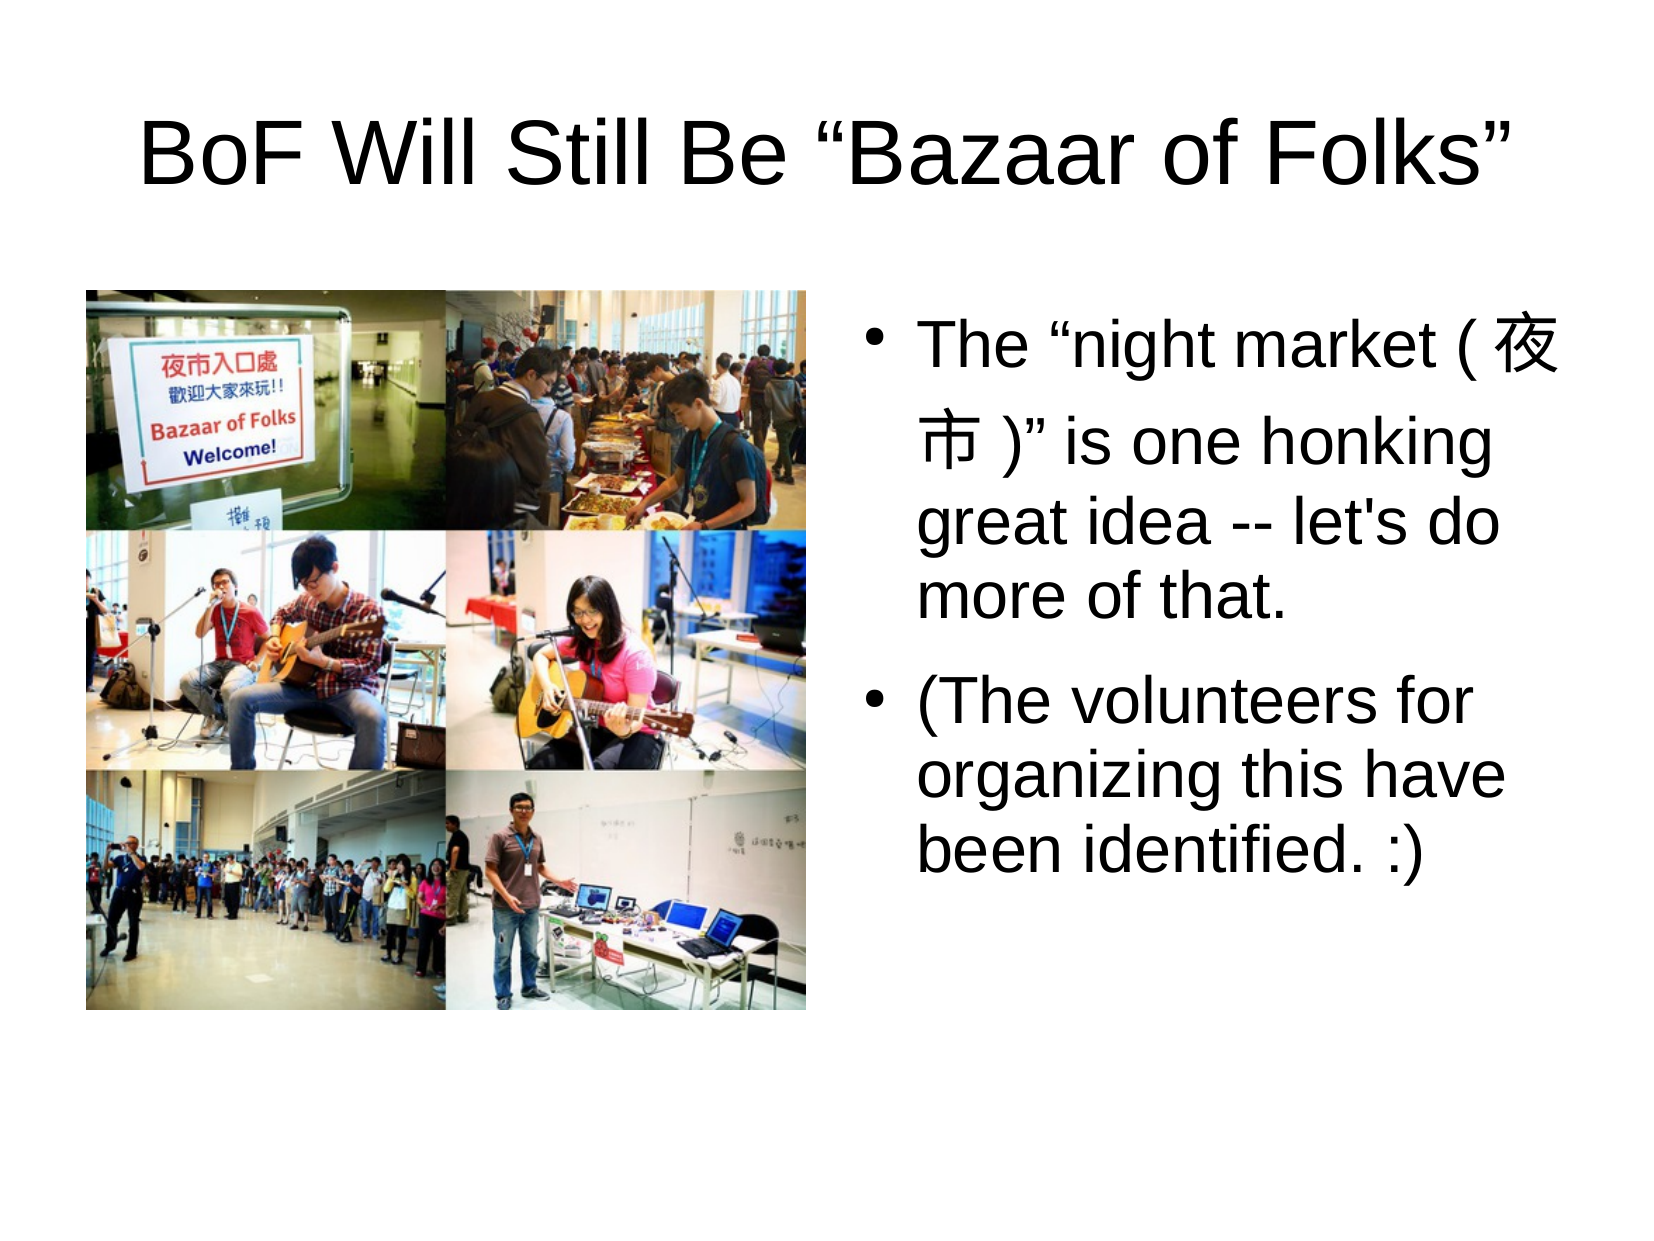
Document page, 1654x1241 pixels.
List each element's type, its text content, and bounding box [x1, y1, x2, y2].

list The “night market (夜市)” is one honking great idea -- let's do more of that. (The volunteers for organizing this have been identified. :) [845, 290, 1572, 1010]
picture [86, 290, 806, 1010]
title BoF Will Still Be “Bazaar of Folks” [82, 49, 1571, 257]
